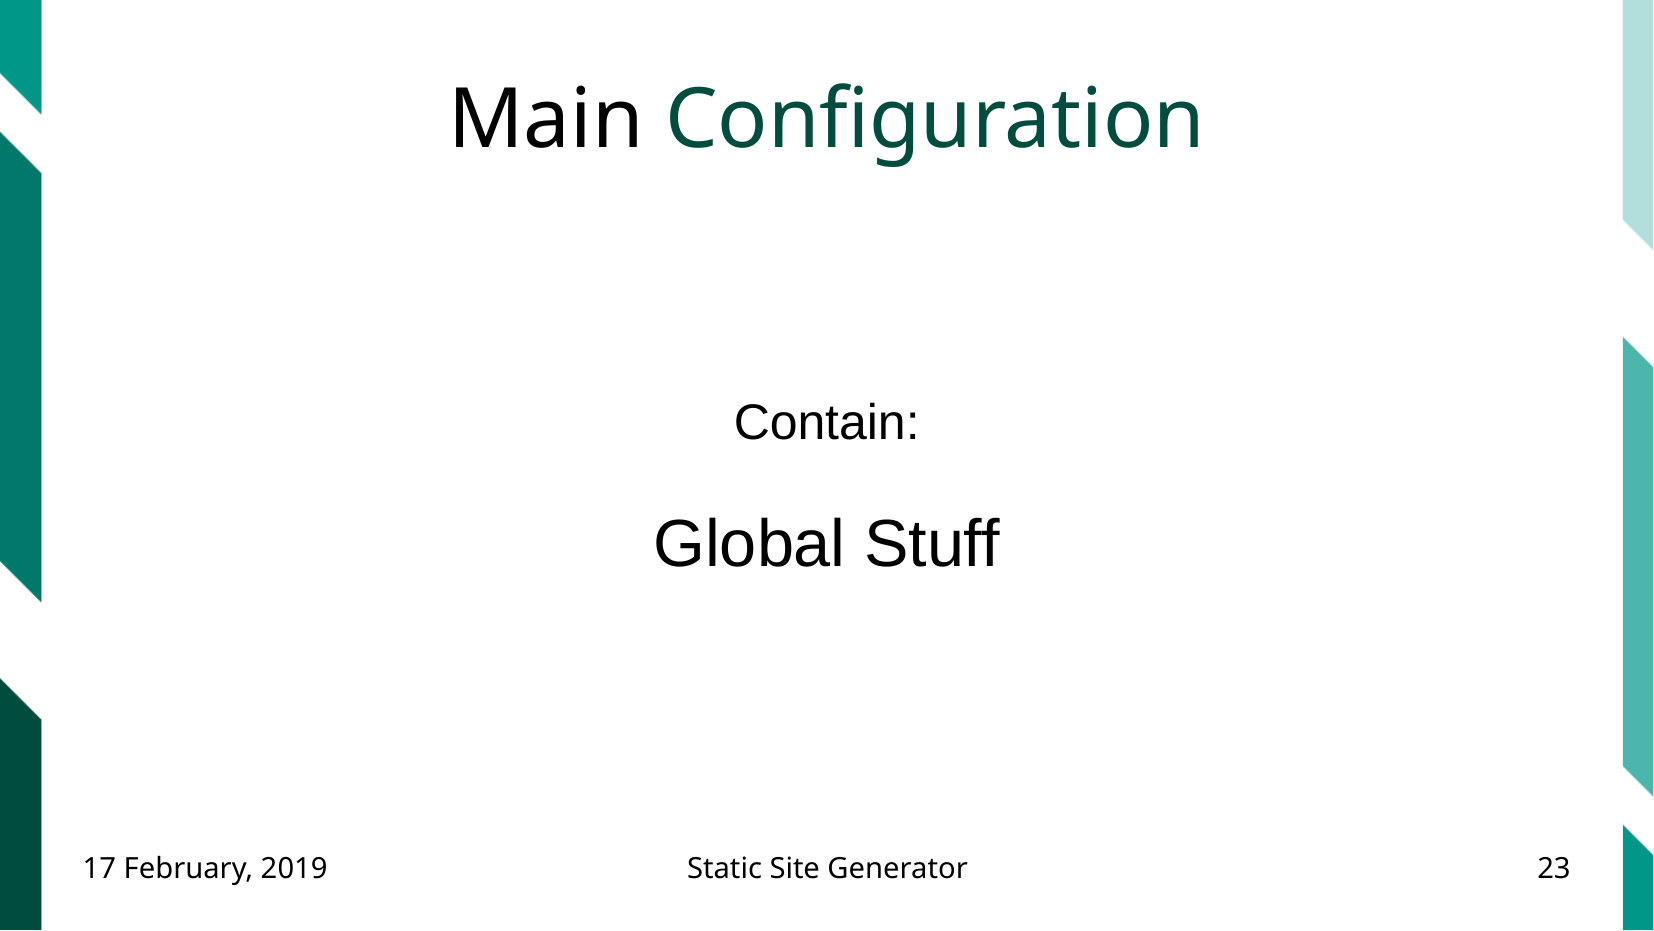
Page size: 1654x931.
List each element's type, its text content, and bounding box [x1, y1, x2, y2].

title Main Configuration [82, 37, 1571, 193]
subtitle Contain: Global Stuff [82, 217, 1571, 758]
picture [0, 0, 1654, 930]
